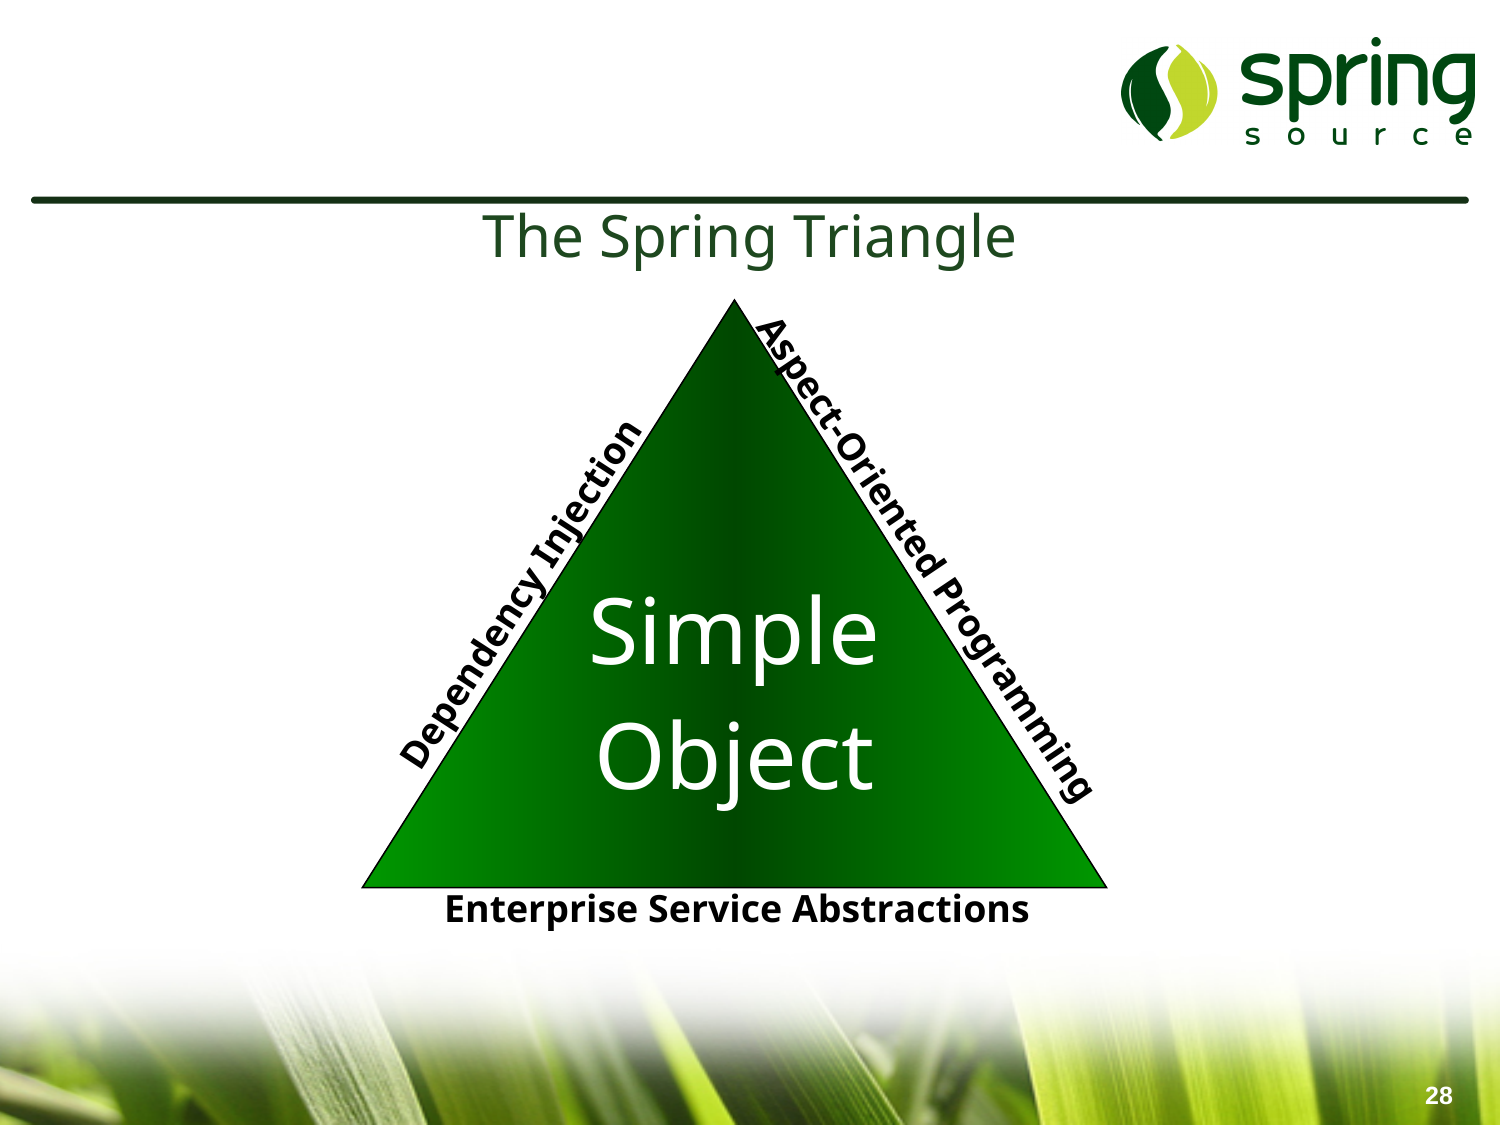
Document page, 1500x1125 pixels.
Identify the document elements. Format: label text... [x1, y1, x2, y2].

text_box Simple Object [362, 329, 1098, 888]
text_box Aspect-Oriented Programming [731, 288, 1229, 982]
picture [1121, 37, 1475, 145]
text_box Enterprise Service Abstractions [374, 874, 1101, 942]
text_box Dependency Injection [372, 263, 751, 796]
title The Spring Triangle [112, 187, 1388, 376]
picture [0, 944, 1500, 1125]
